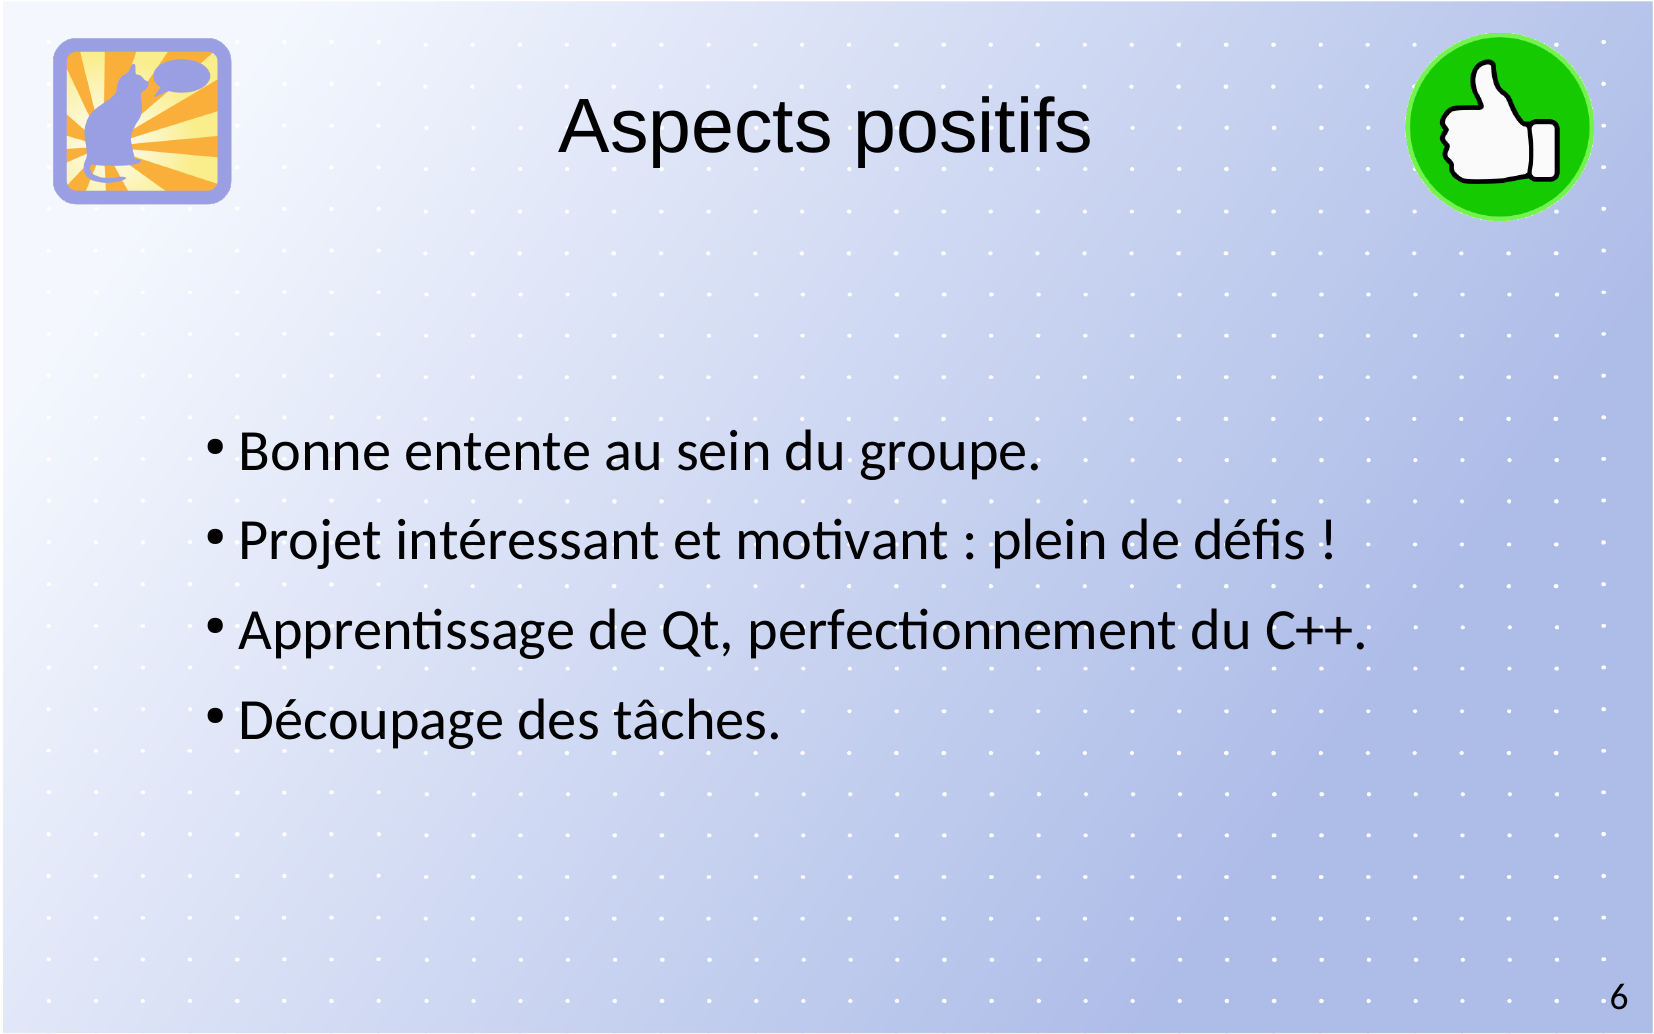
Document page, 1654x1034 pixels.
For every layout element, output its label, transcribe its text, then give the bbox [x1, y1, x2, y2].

picture [47, 32, 237, 210]
text_box 6 [1594, 964, 1642, 1025]
text_box Aspects positifs [82, 41, 1405, 214]
text_box Bonne entente au sein du groupe. Projet intéressant et motivant : plein de défis ! Apprentissage de Qt, perfectionnement du C++. Découpage des tâches. [92, 319, 1605, 919]
picture [1405, 33, 1595, 222]
